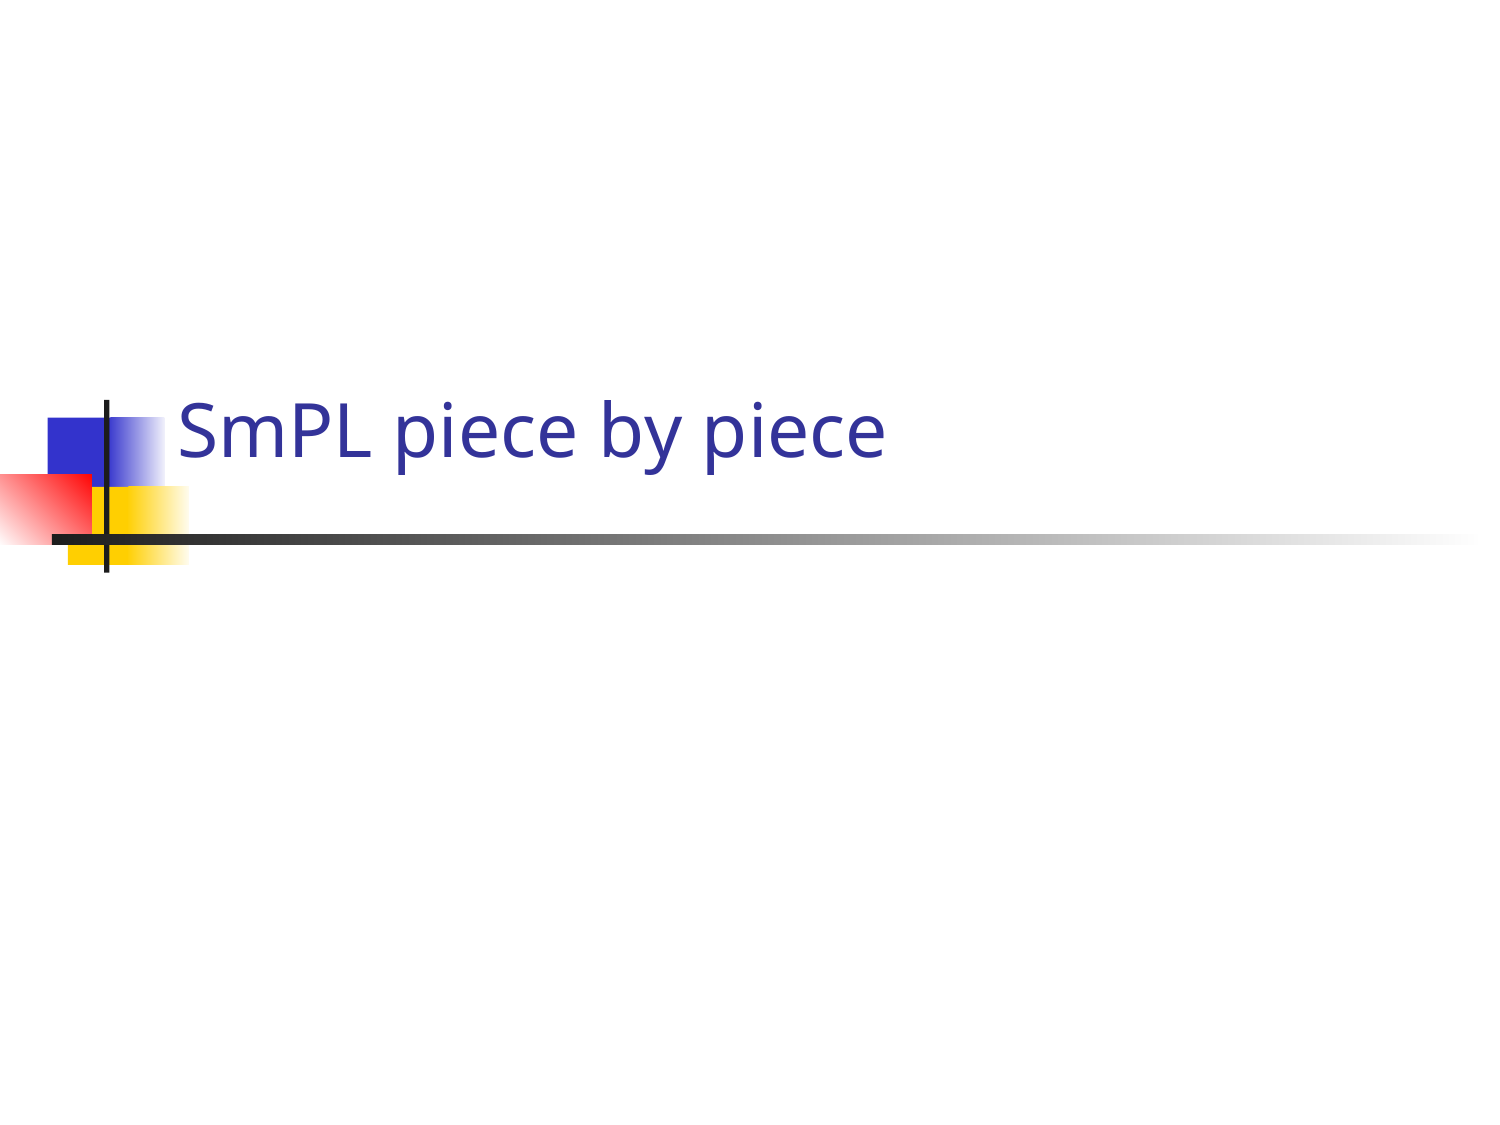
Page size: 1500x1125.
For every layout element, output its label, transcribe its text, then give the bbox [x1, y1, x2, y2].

title SmPL piece by piece [162, 299, 1438, 488]
